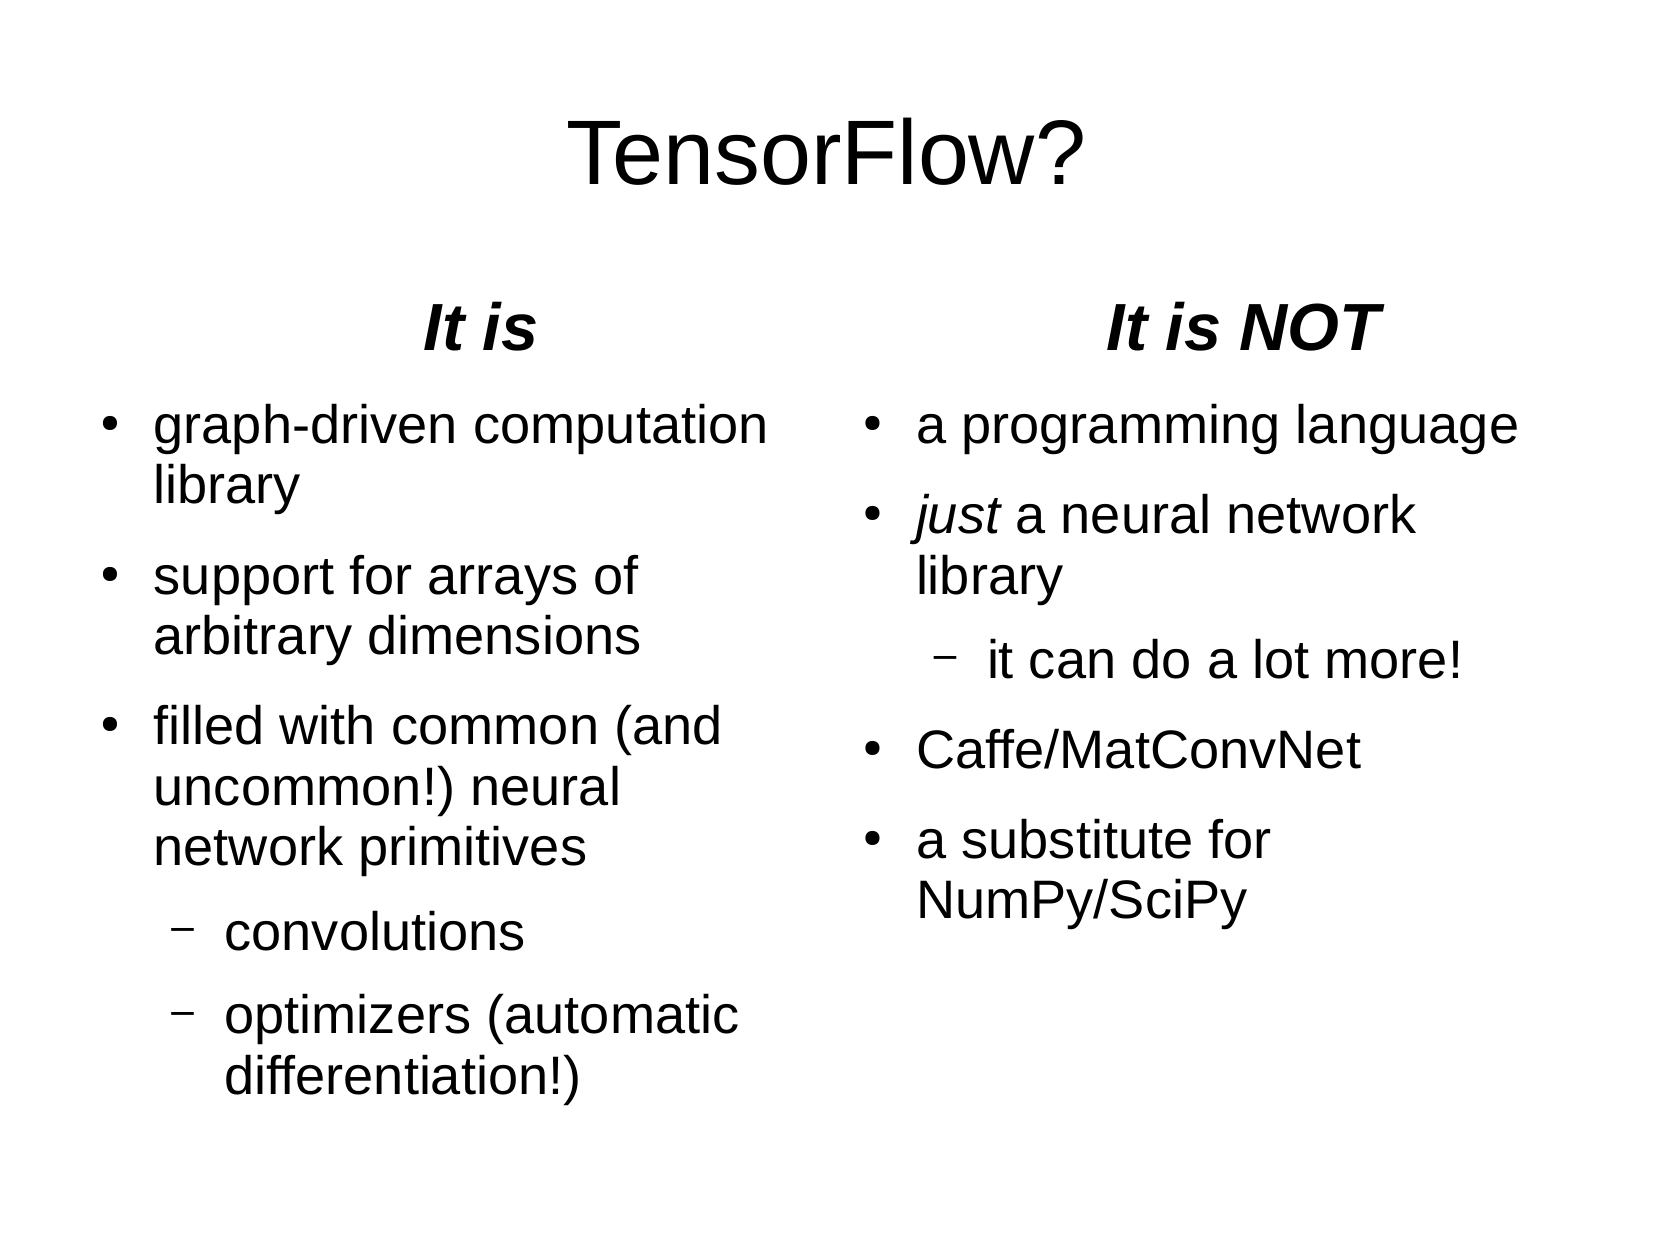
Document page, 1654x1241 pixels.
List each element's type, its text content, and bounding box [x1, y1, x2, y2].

list It is NOT a programming language just a neural network library it can do a lot more! Caffe/MatConvNet a substitute for NumPy/SciPy [845, 290, 1572, 1186]
list It is graph-driven computation library support for arrays of arbitrary dimensions filled with common (and uncommon!) neural network primitives convolutions optimizers (automatic differentiation!) [82, 290, 809, 1201]
title TensorFlow? [82, 49, 1571, 257]
